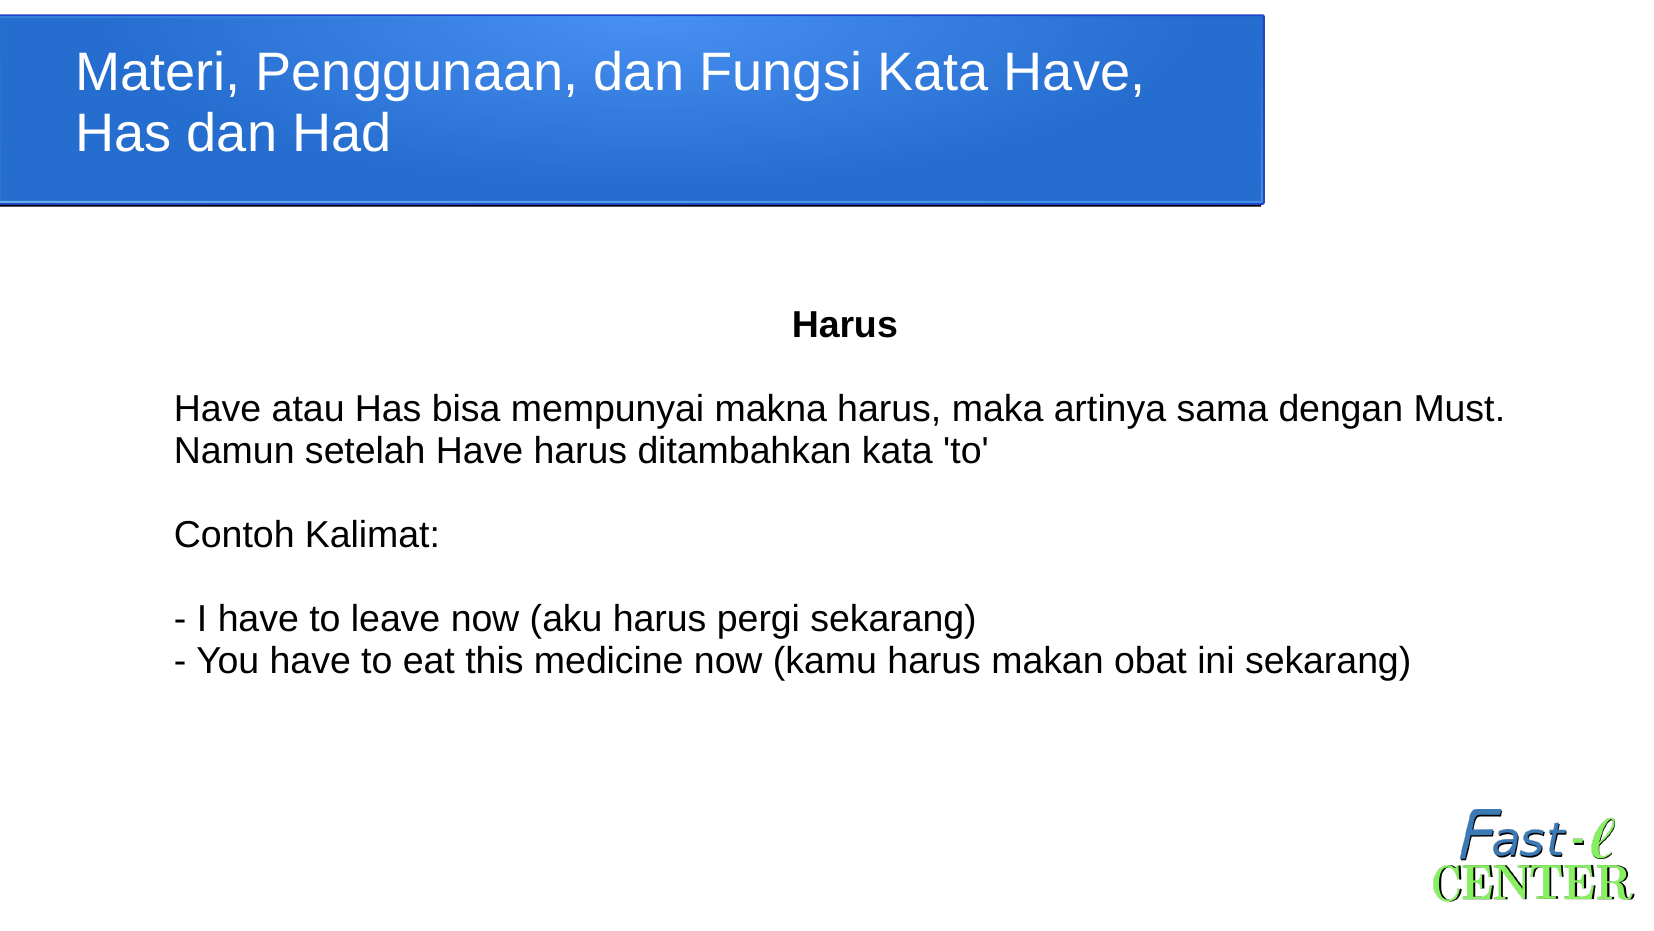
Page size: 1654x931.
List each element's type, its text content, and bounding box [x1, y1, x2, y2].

text_box Harus Have atau Has bisa mempunyai makna harus, maka artinya sama dengan Must. Namun setelah Have harus ditambahkan kata 'to' Contoh Kalimat: - I have to leave now (aku harus pergi sekarang) - You have to eat this medicine now (kamu harus makan obat ini sekarang) [159, 296, 1531, 690]
title Materi, Penggunaan, dan Fungsi Kata Have, Has dan Had [75, 41, 1227, 224]
picture [1433, 809, 1636, 904]
